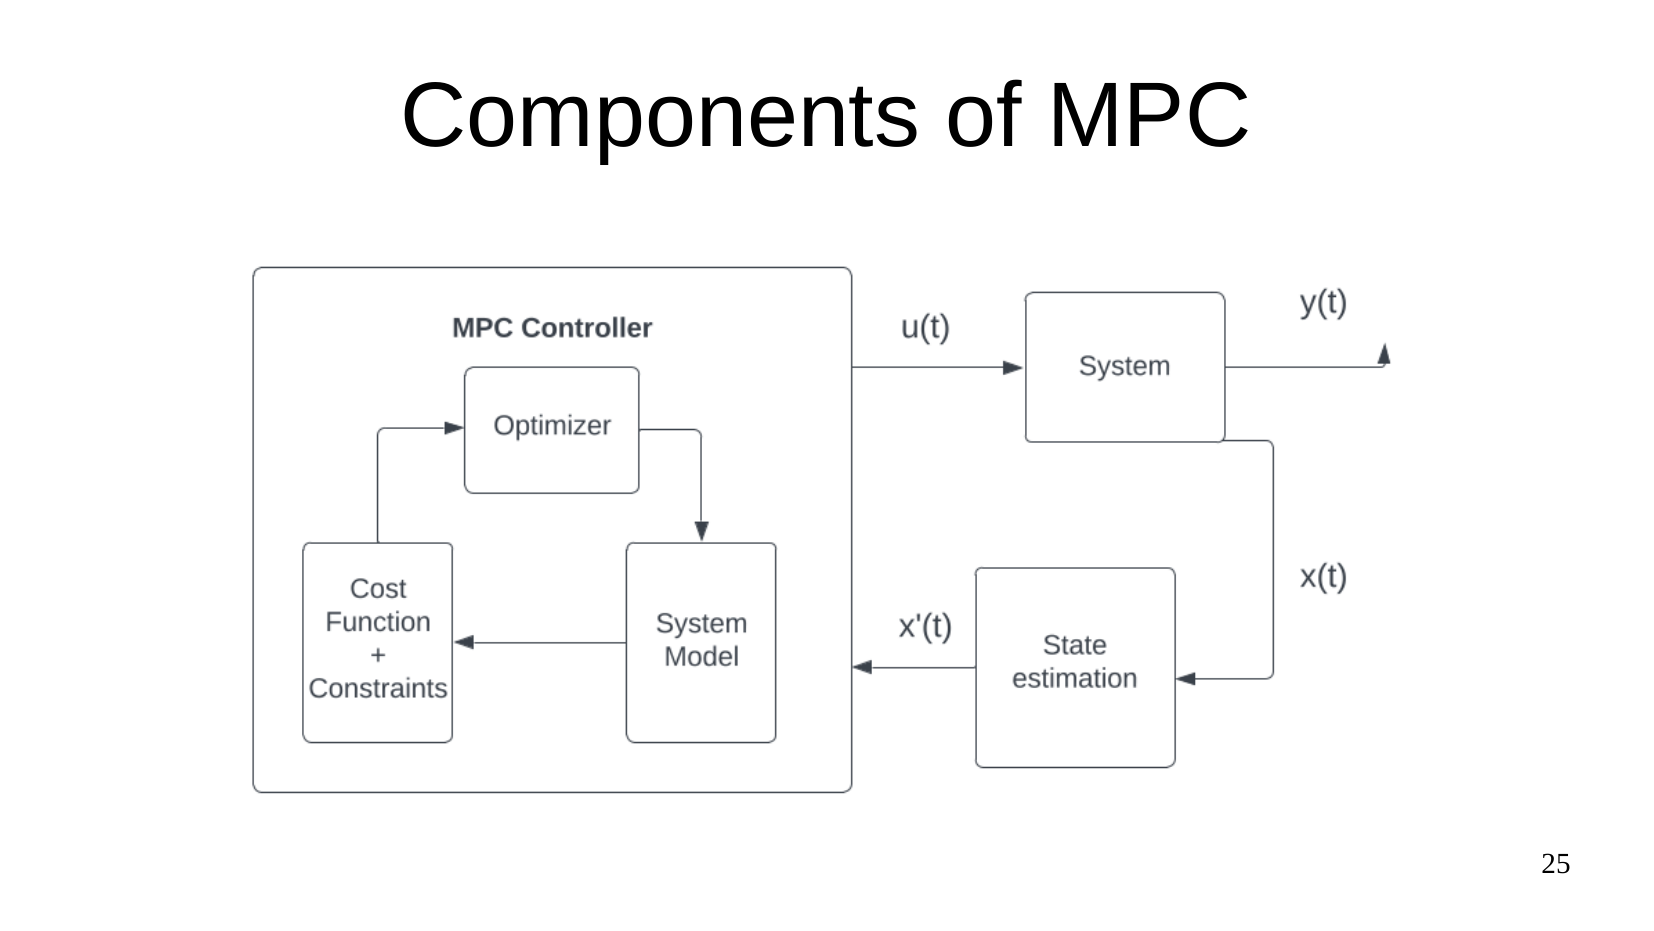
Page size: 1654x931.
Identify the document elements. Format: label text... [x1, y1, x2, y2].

title Components of MPC [82, 37, 1571, 193]
picture [225, 224, 1447, 803]
